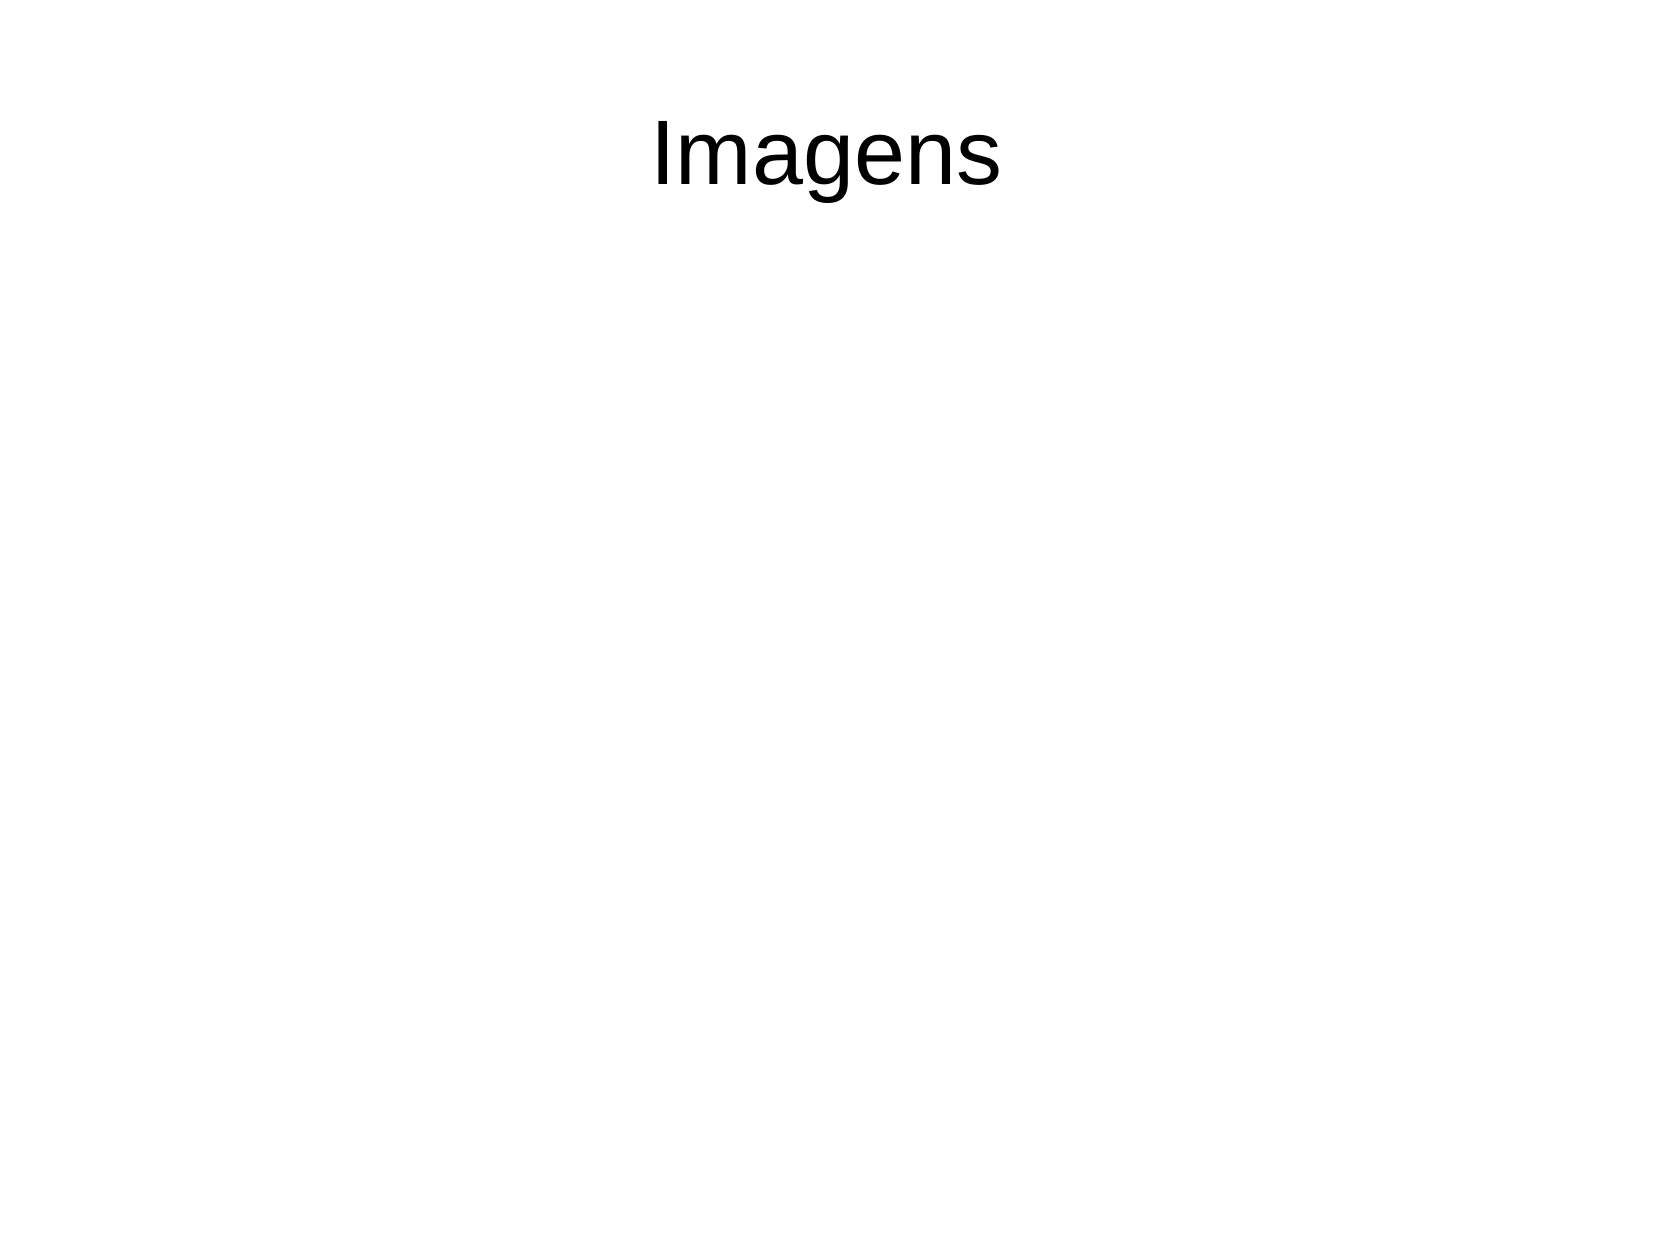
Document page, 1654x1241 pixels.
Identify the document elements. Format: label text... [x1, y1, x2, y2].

title Imagens [82, 49, 1571, 257]
